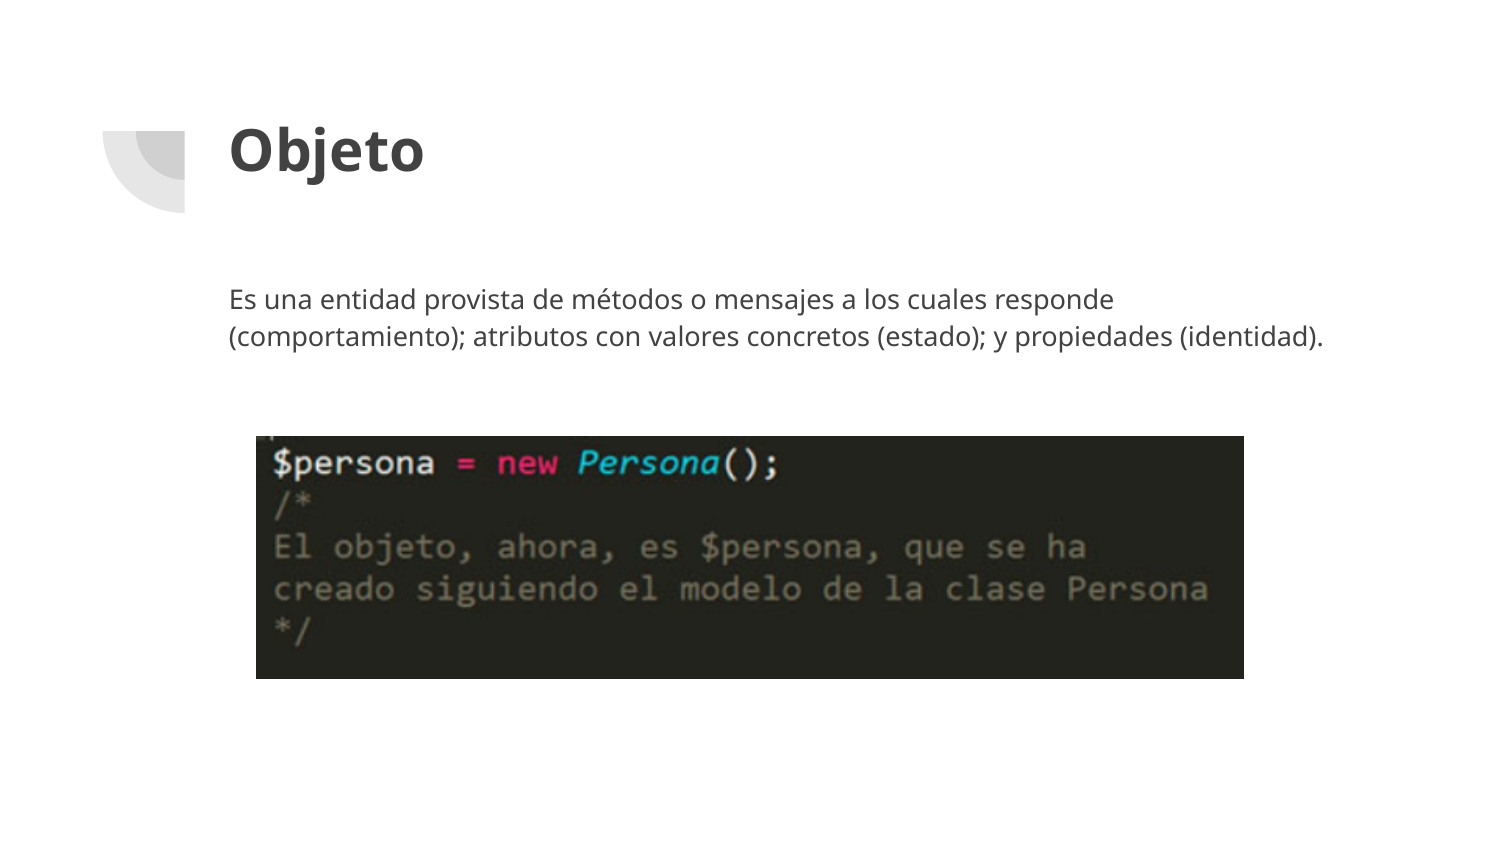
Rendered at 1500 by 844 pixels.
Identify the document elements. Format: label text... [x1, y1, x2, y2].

picture [256, 436, 1244, 679]
list Es una entidad provista de métodos o mensajes a los cuales responde (comportamiento); atributos con valores concretos (estado); y propiedades (identidad). [213, 262, 1368, 680]
title Objeto [213, 98, 1368, 262]
